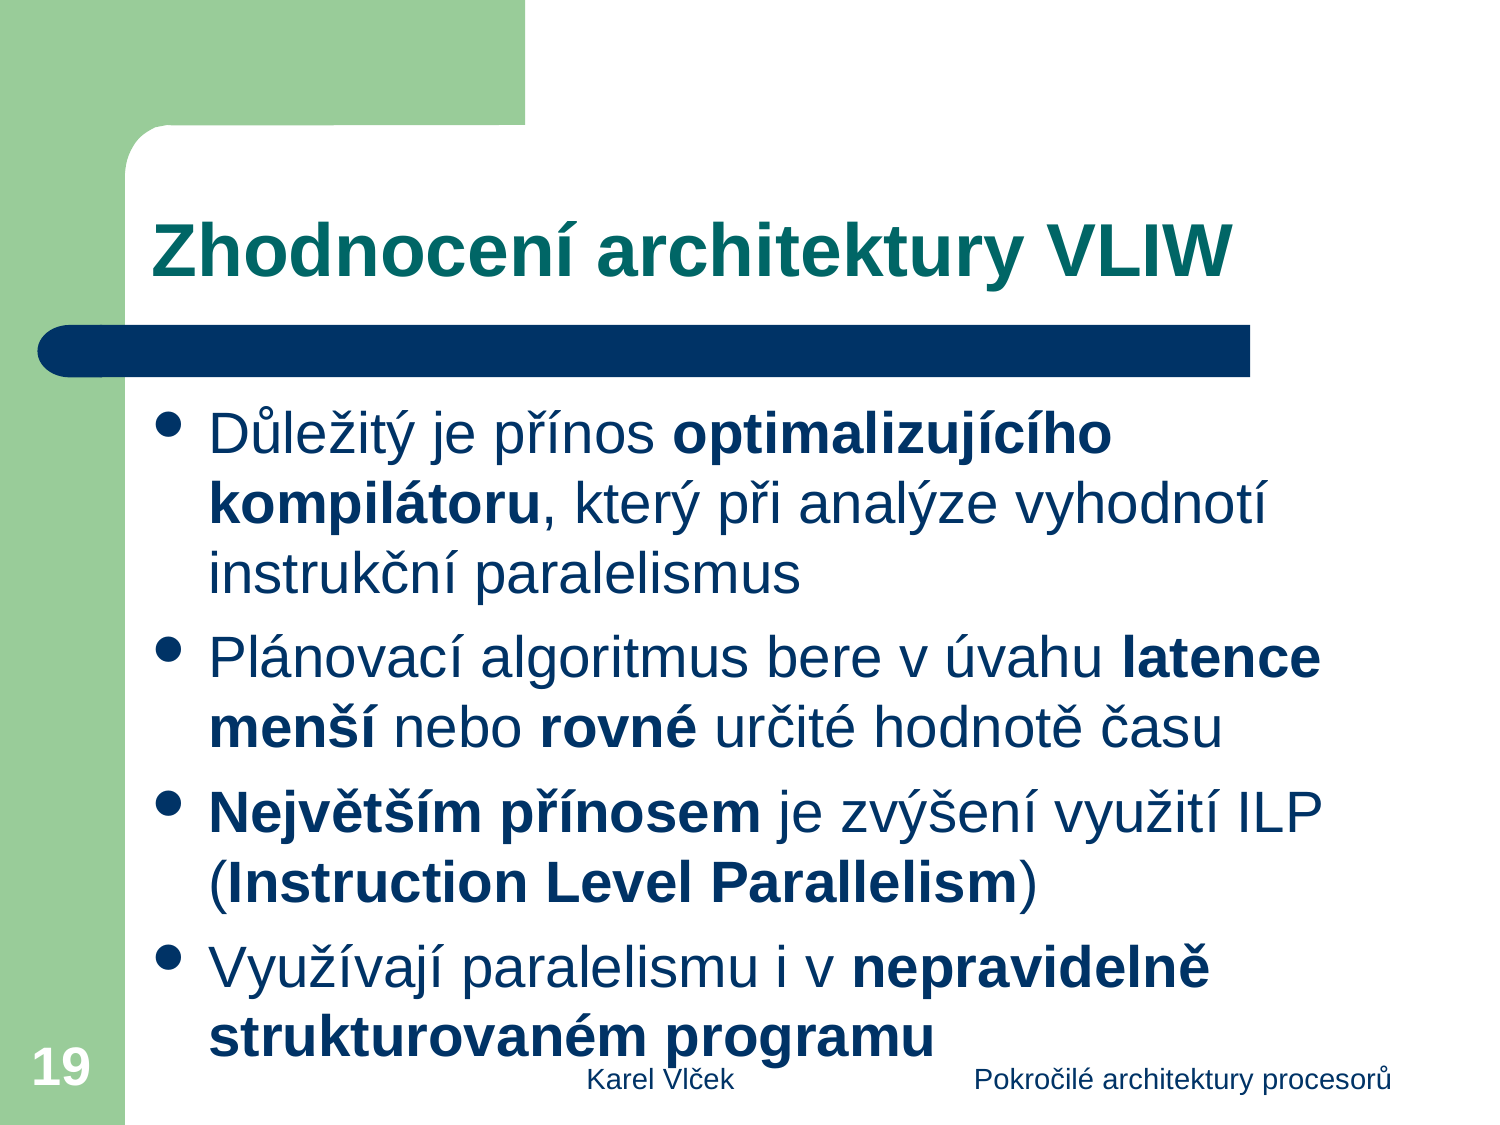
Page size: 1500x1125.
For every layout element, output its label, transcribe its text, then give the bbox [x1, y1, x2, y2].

title Zhodnocení architektury VLIW [136, 136, 1414, 301]
list Důležitý je přínos optimalizujícího kompilátoru, který při analýze vyhodnotí instrukční paralelismus Plánovací algoritmus bere v úvahu latence menší nebo rovné určité hodnotě času Největším přínosem je zvýšení využití ILP (Instruction Level Parallelism) Využívají paralelismu i v nepravidelně strukturovaném programu [137, 387, 1400, 1077]
